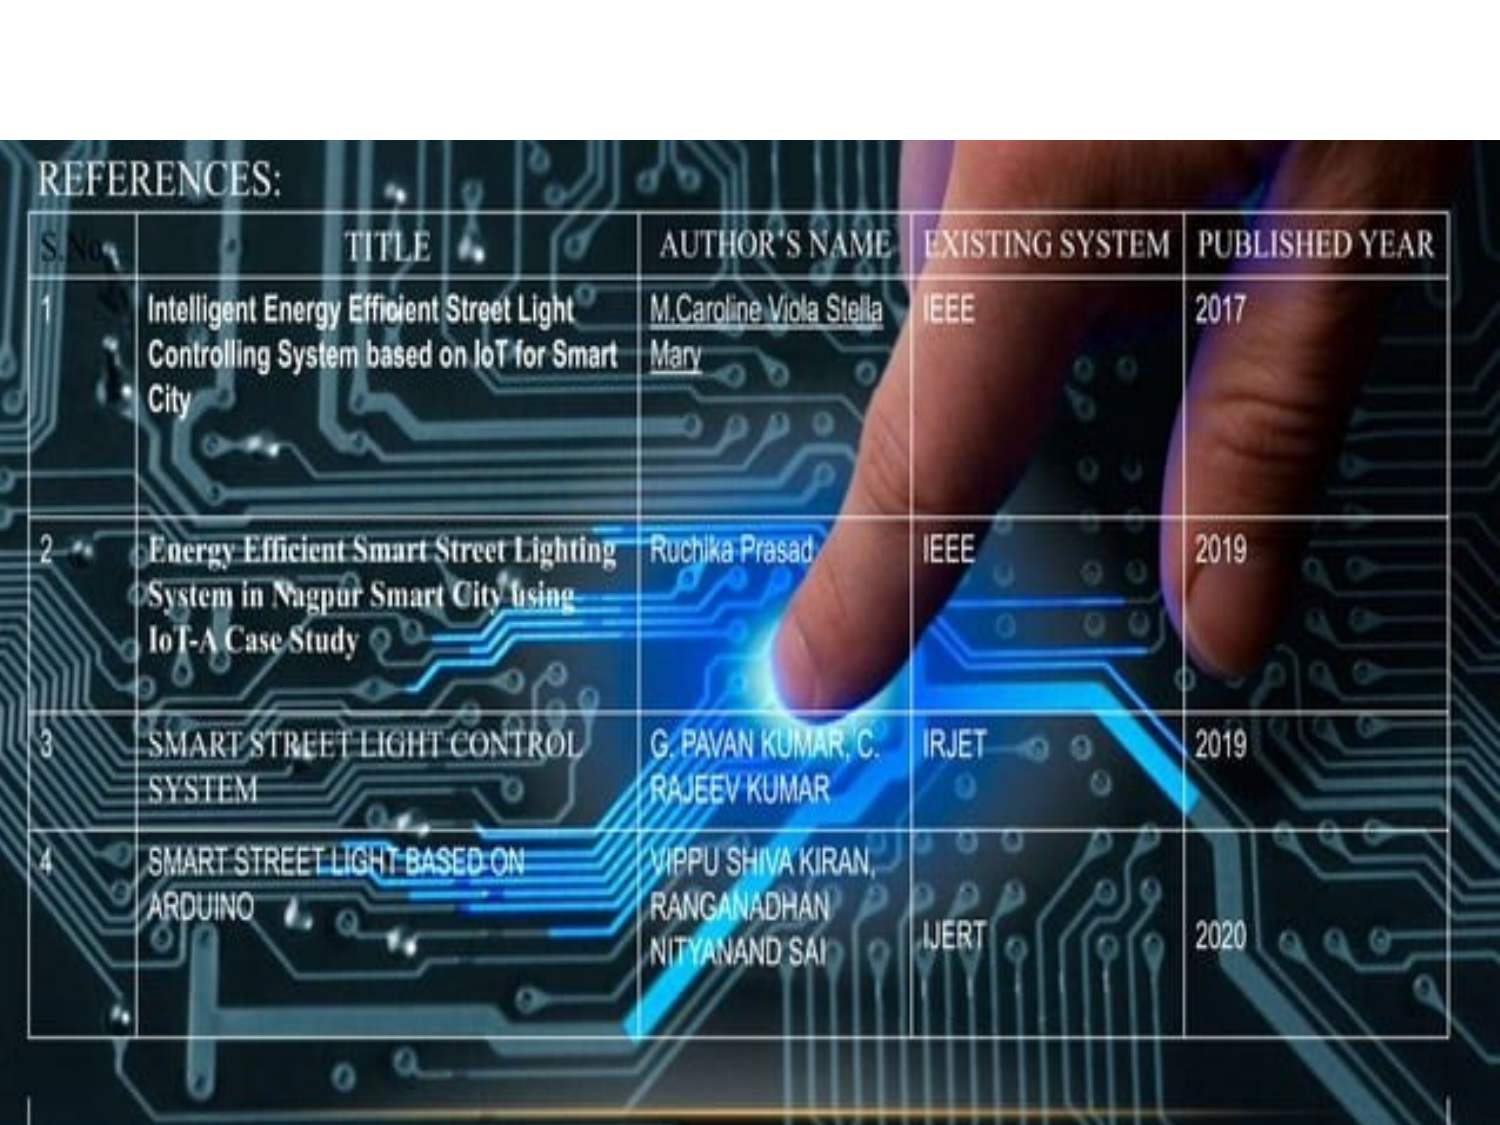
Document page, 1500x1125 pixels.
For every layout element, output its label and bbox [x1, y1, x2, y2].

picture [0, 140, 1500, 1125]
